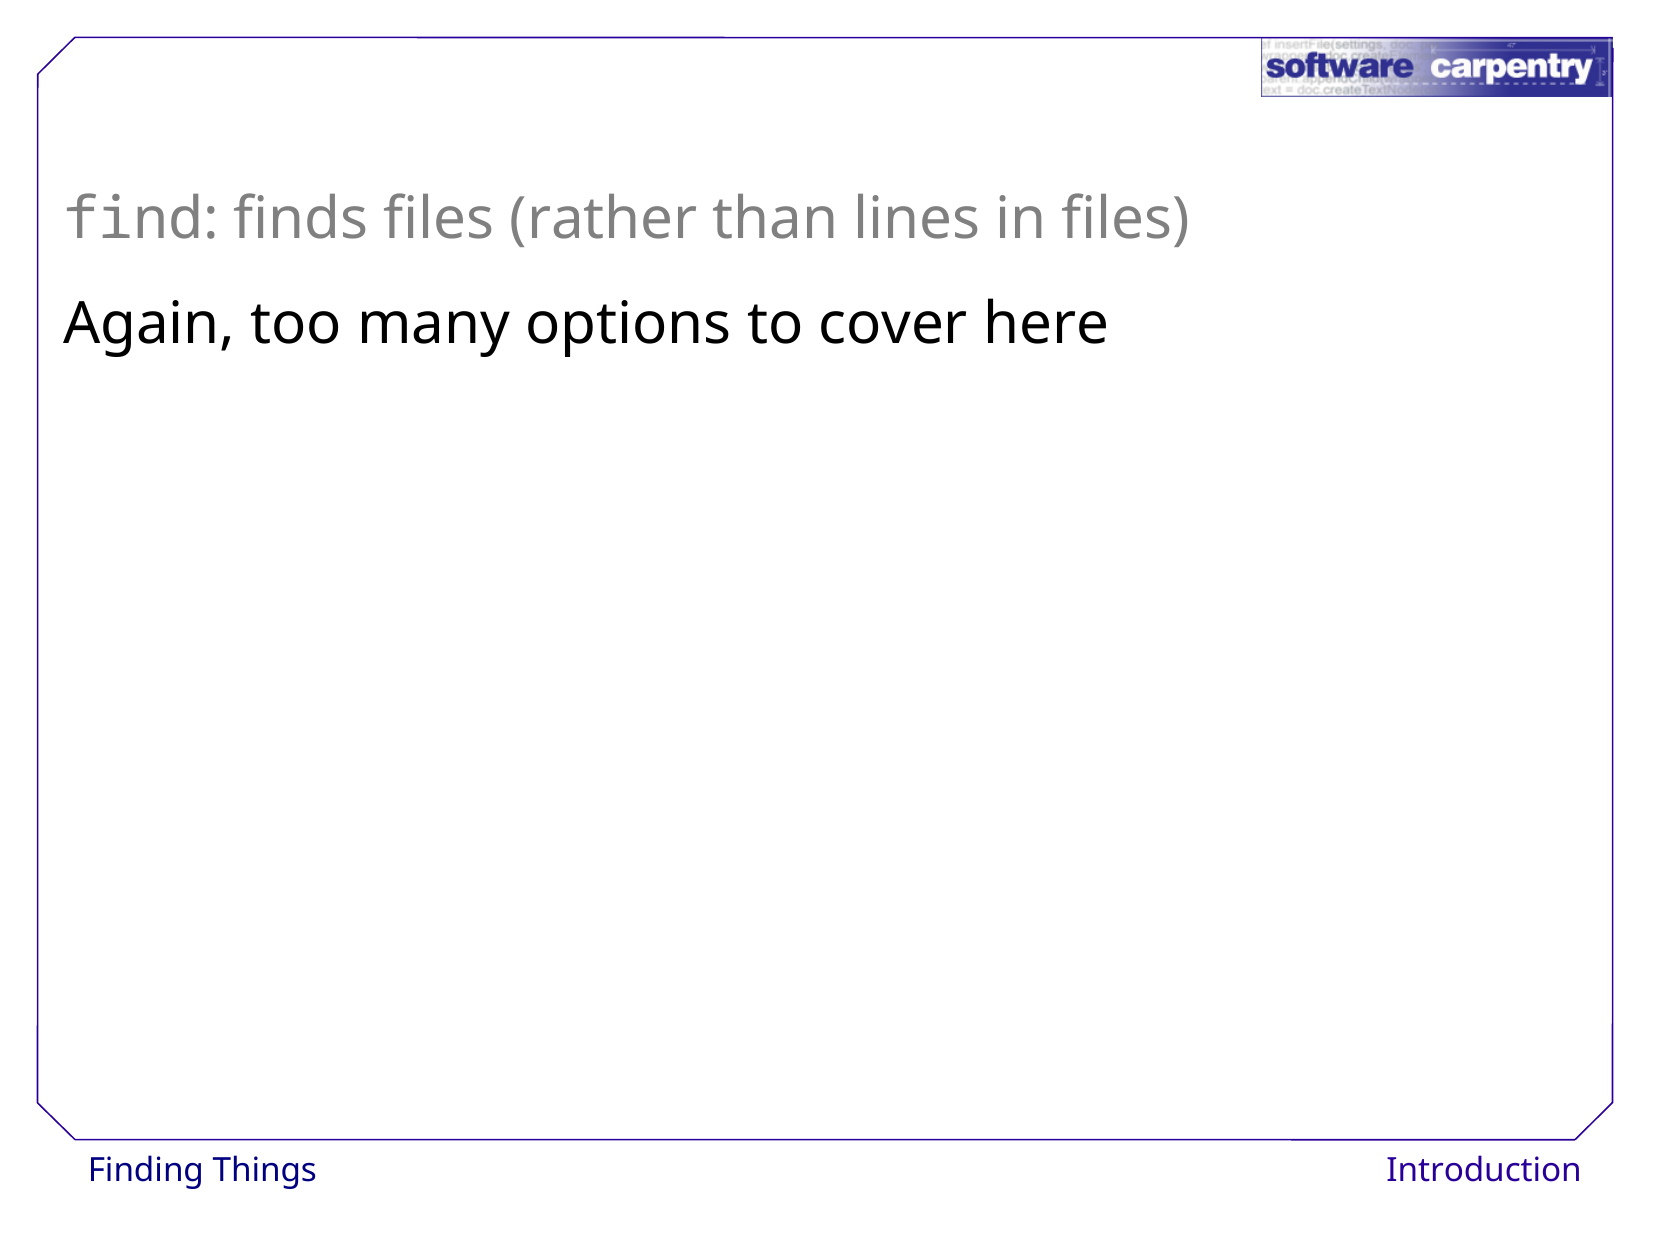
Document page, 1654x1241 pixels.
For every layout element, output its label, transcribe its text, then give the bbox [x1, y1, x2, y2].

text_box find: finds files (rather than lines in files) Again, too many options to cover here [48, 137, 1356, 364]
picture [1261, 39, 1613, 97]
